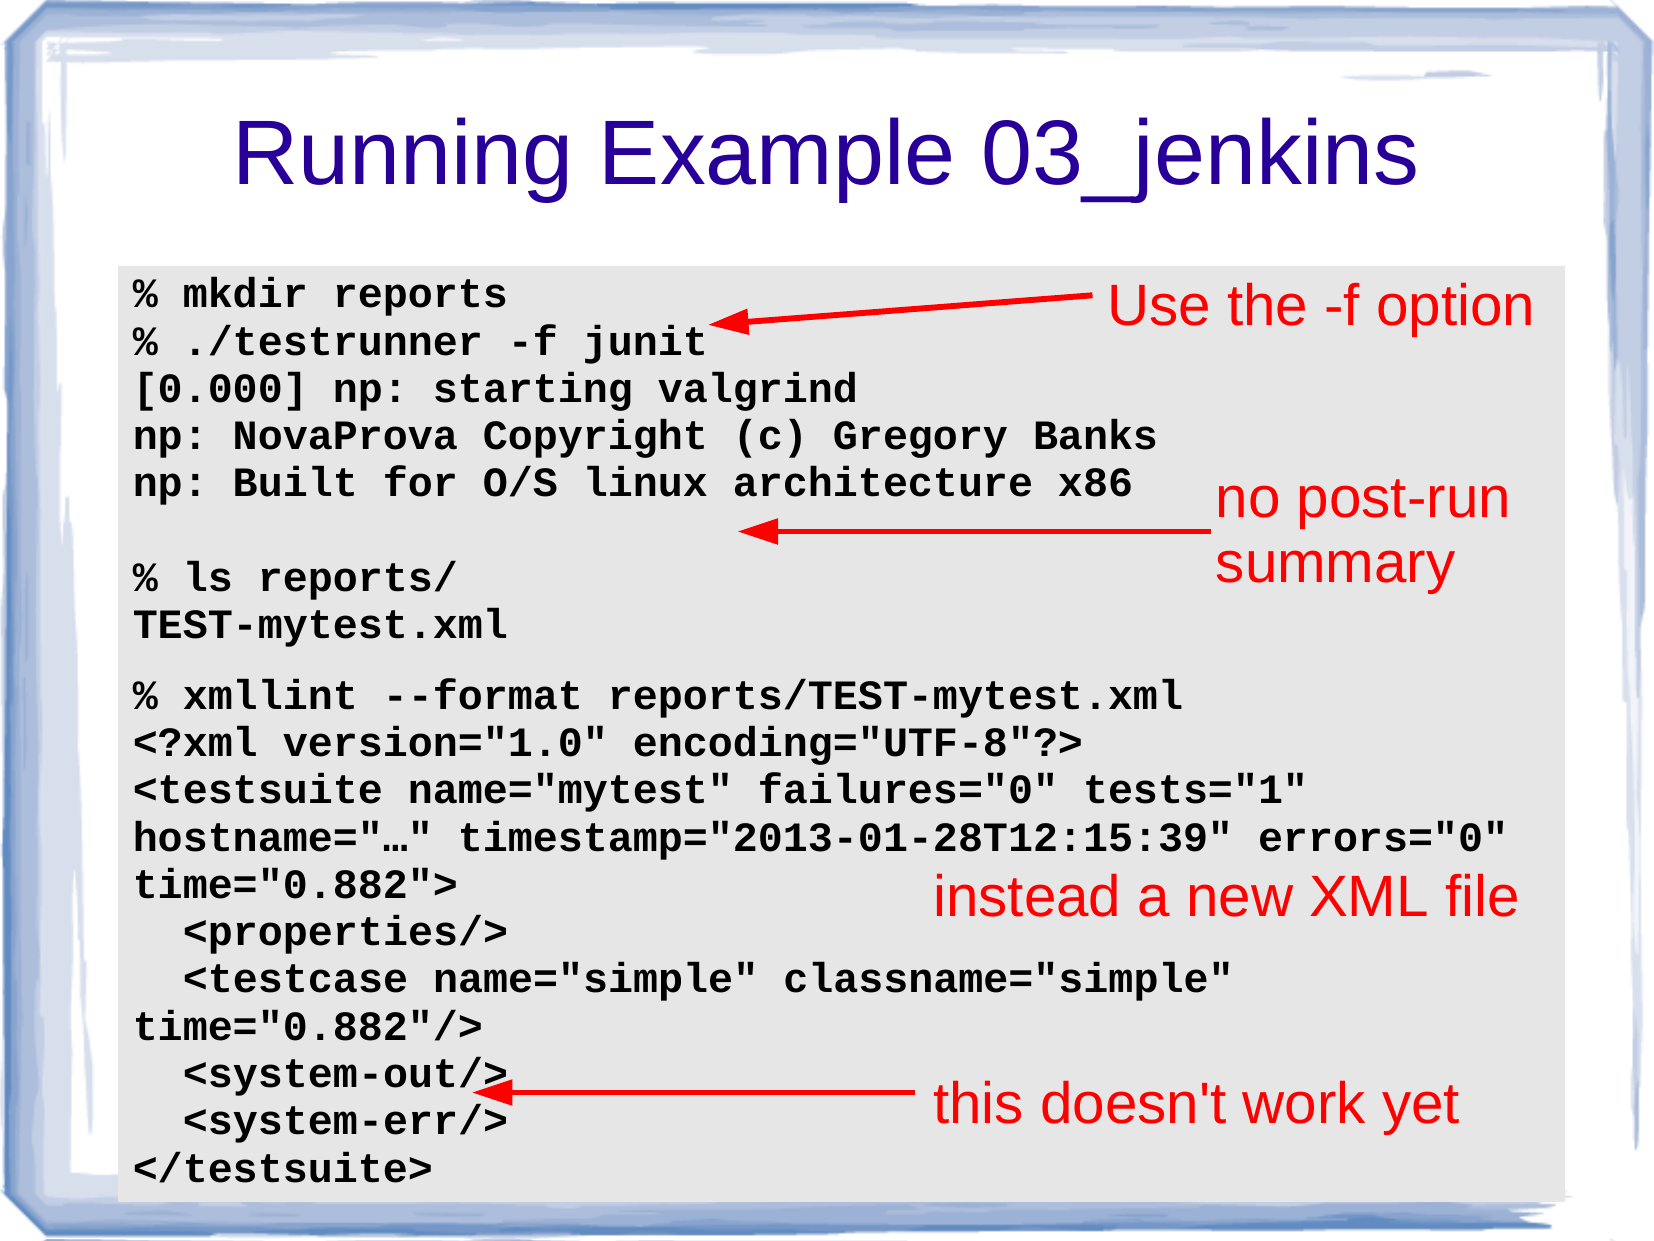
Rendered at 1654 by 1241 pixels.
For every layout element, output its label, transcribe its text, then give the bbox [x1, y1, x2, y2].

text_box this doesn't work yet [918, 1062, 1509, 1152]
title Running Example 03_jenkins [82, 49, 1571, 257]
text_box Use the -f option [1092, 265, 1551, 355]
text_box instead a new XML file [918, 856, 1536, 945]
text_box no post-run summary [1201, 457, 1527, 602]
picture [0, 0, 1654, 1241]
text_box % mkdir reports % ./testrunner -f junit [0.000] np: starting valgrind np: NovaProva Copyright (c) Gregory Banks np: Built for O/S linux architecture x86 % ls reports/ TEST-mytest.xml % xmllint --format reports/TEST-mytest.xml <?xml version="1.0" encoding="UTF-8"?> <testsuite name="mytest" failures="0" tests="1" hostname="…" timestamp="2013-01-28T12:15:39" errors="0" time="0.882"> <properties/> <testcase name="simple" classname="simple" time="0.882"/> <system-out/> <system-err/> </testsuite> [118, 265, 1565, 1202]
